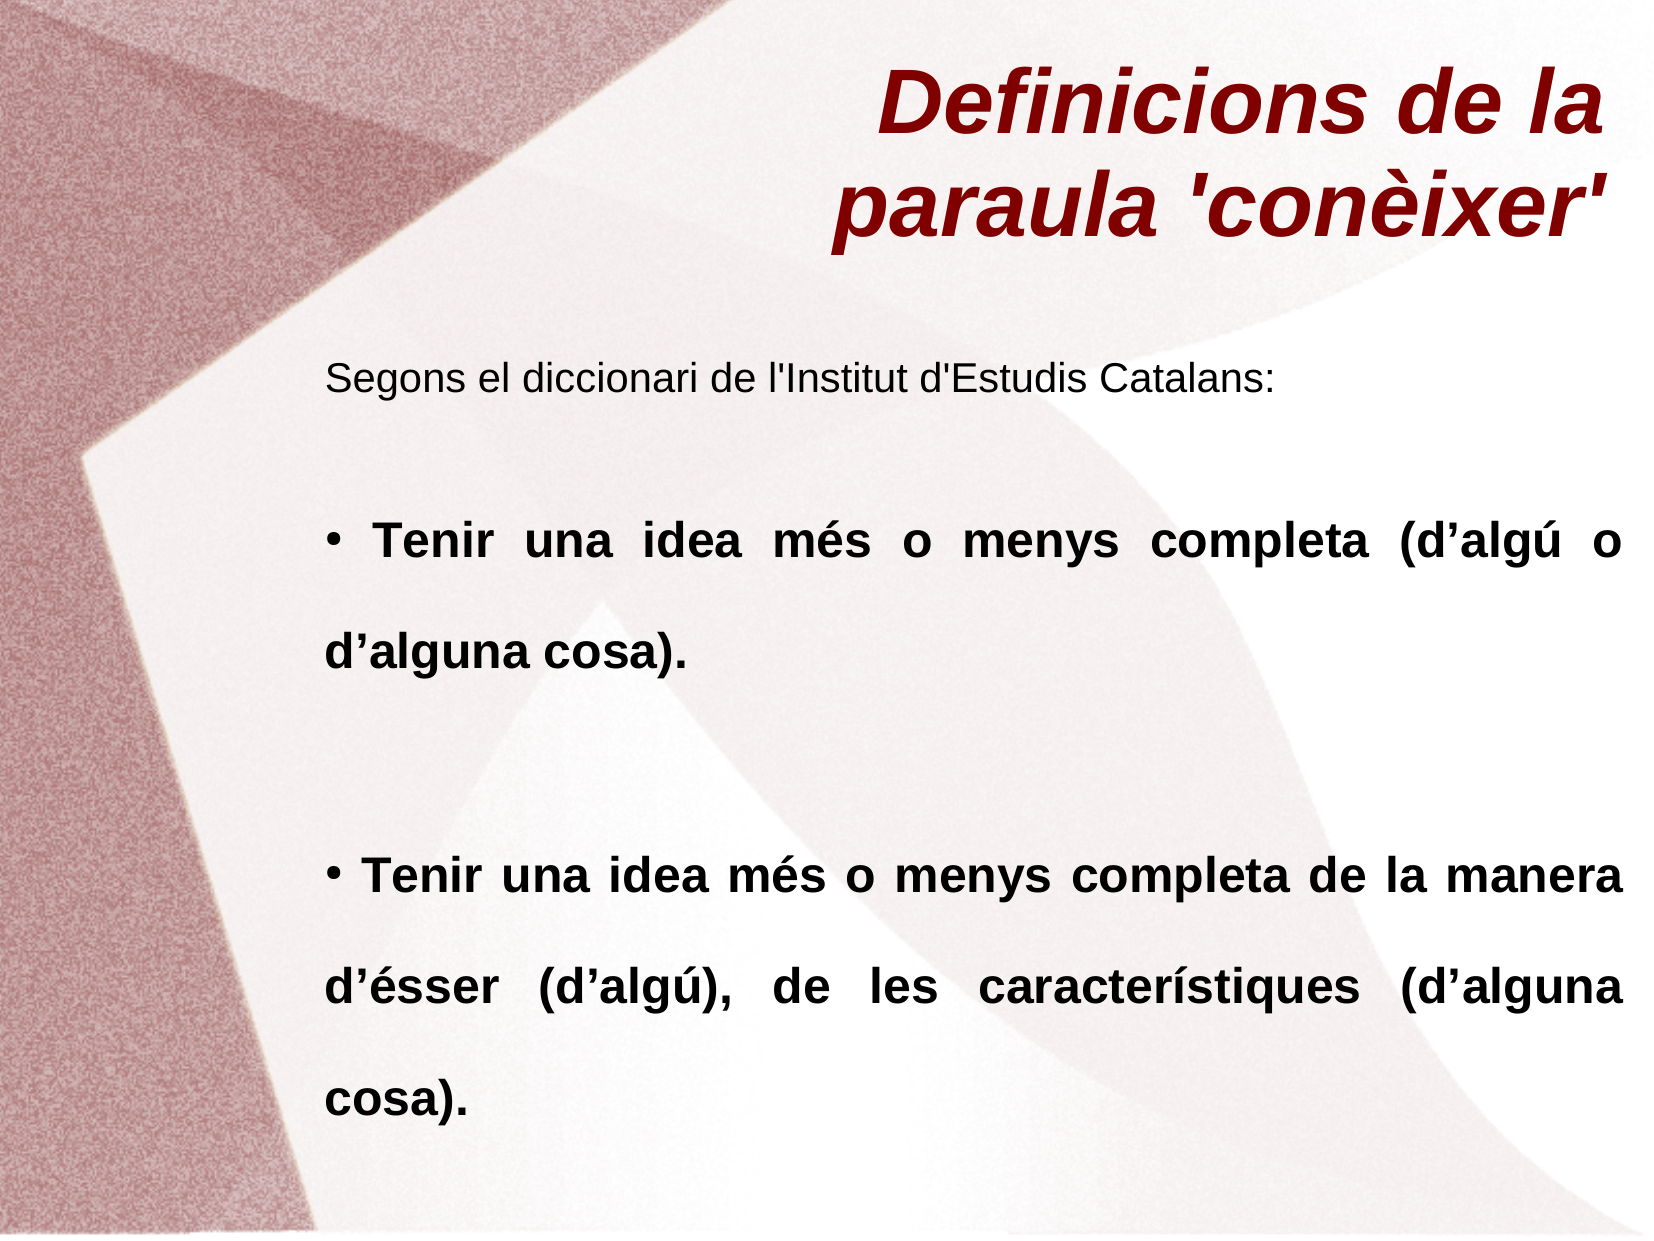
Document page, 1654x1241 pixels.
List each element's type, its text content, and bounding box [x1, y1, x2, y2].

text_box Segons el diccionari de l'Institut d'Estudis Catalans: Tenir una idea més o menys completa (d’algú o d’alguna cosa). Tenir una idea més o menys completa de la manera d’ésser (d’algú), de les característiques (d’alguna cosa). [324, 354, 1625, 1241]
title Definicions de la paraula 'conèixer' [596, 49, 1607, 257]
picture [0, 0, 1654, 1241]
